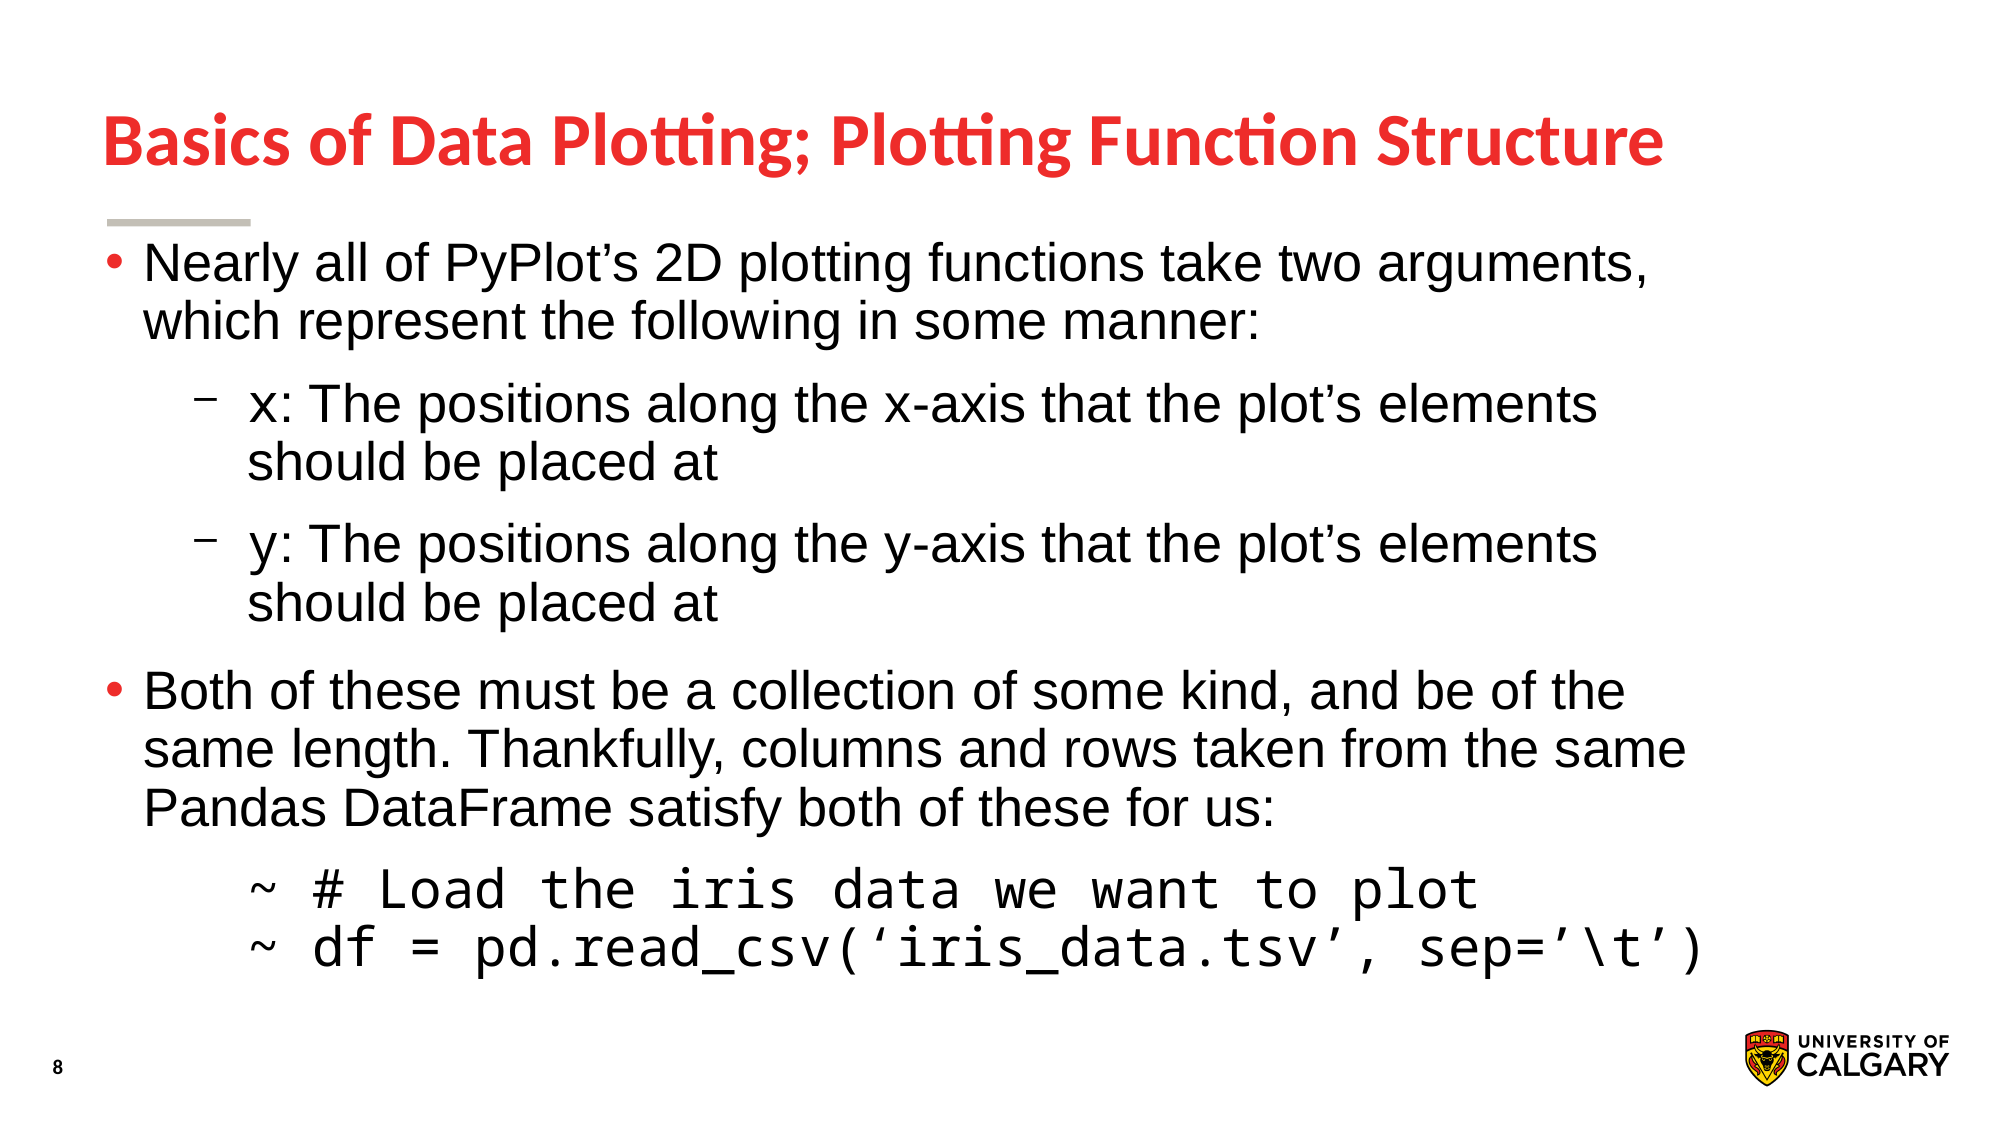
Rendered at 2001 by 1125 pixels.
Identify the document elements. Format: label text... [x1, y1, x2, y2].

title Basics of Data Plotting; Plotting Function Structure [87, 60, 1774, 222]
list Nearly all of PyPlot’s 2D plotting functions take two arguments, which represent the following in some manner: x: The positions along the x-axis that the plot’s elements should be placed at y: The positions along the y-axis that the plot’s elements should be placed at Both of these must be a collection of some kind, and be of the same length. Thankfully, columns and rows taken from the same Pandas DataFrame satisfy both of these for us: ~ # Load the iris data we want to plot ~ df = pd.read_csv(‘iris_data.tsv’, sep=’\t’) [91, 227, 1774, 941]
picture [1722, 1012, 1972, 1099]
